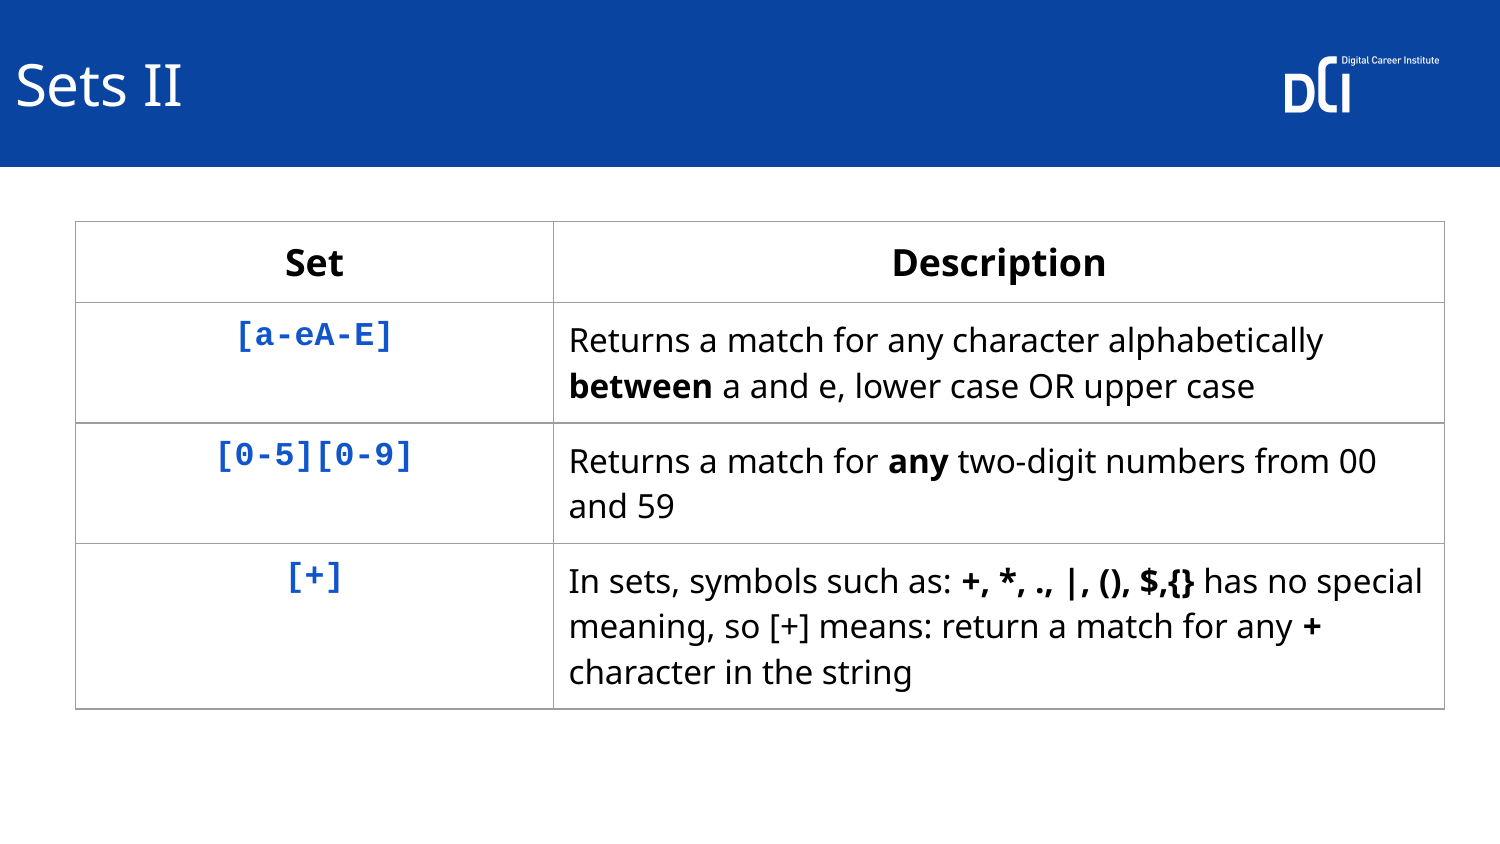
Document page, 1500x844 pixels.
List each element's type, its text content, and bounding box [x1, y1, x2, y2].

table_header Description [554, 222, 1444, 302]
picture [1275, 44, 1445, 123]
table_cell In sets, symbols such as: +, *, ., |, (), $,{} has no special meaning, so [+] means: return a match for any + character in the string [554, 544, 1444, 708]
table_cell [+] [76, 544, 553, 708]
table_header Set [76, 222, 553, 302]
table_cell Returns a match for any character alphabetically between a and e, lower case OR upper case [554, 303, 1444, 422]
table_cell [0-5][0-9] [76, 424, 553, 543]
table_cell Returns a match for any two-digit numbers from 00 and 59 [554, 424, 1444, 543]
table_cell [a-eA-E] [76, 303, 553, 422]
title Sets II [0, 0, 1500, 167]
